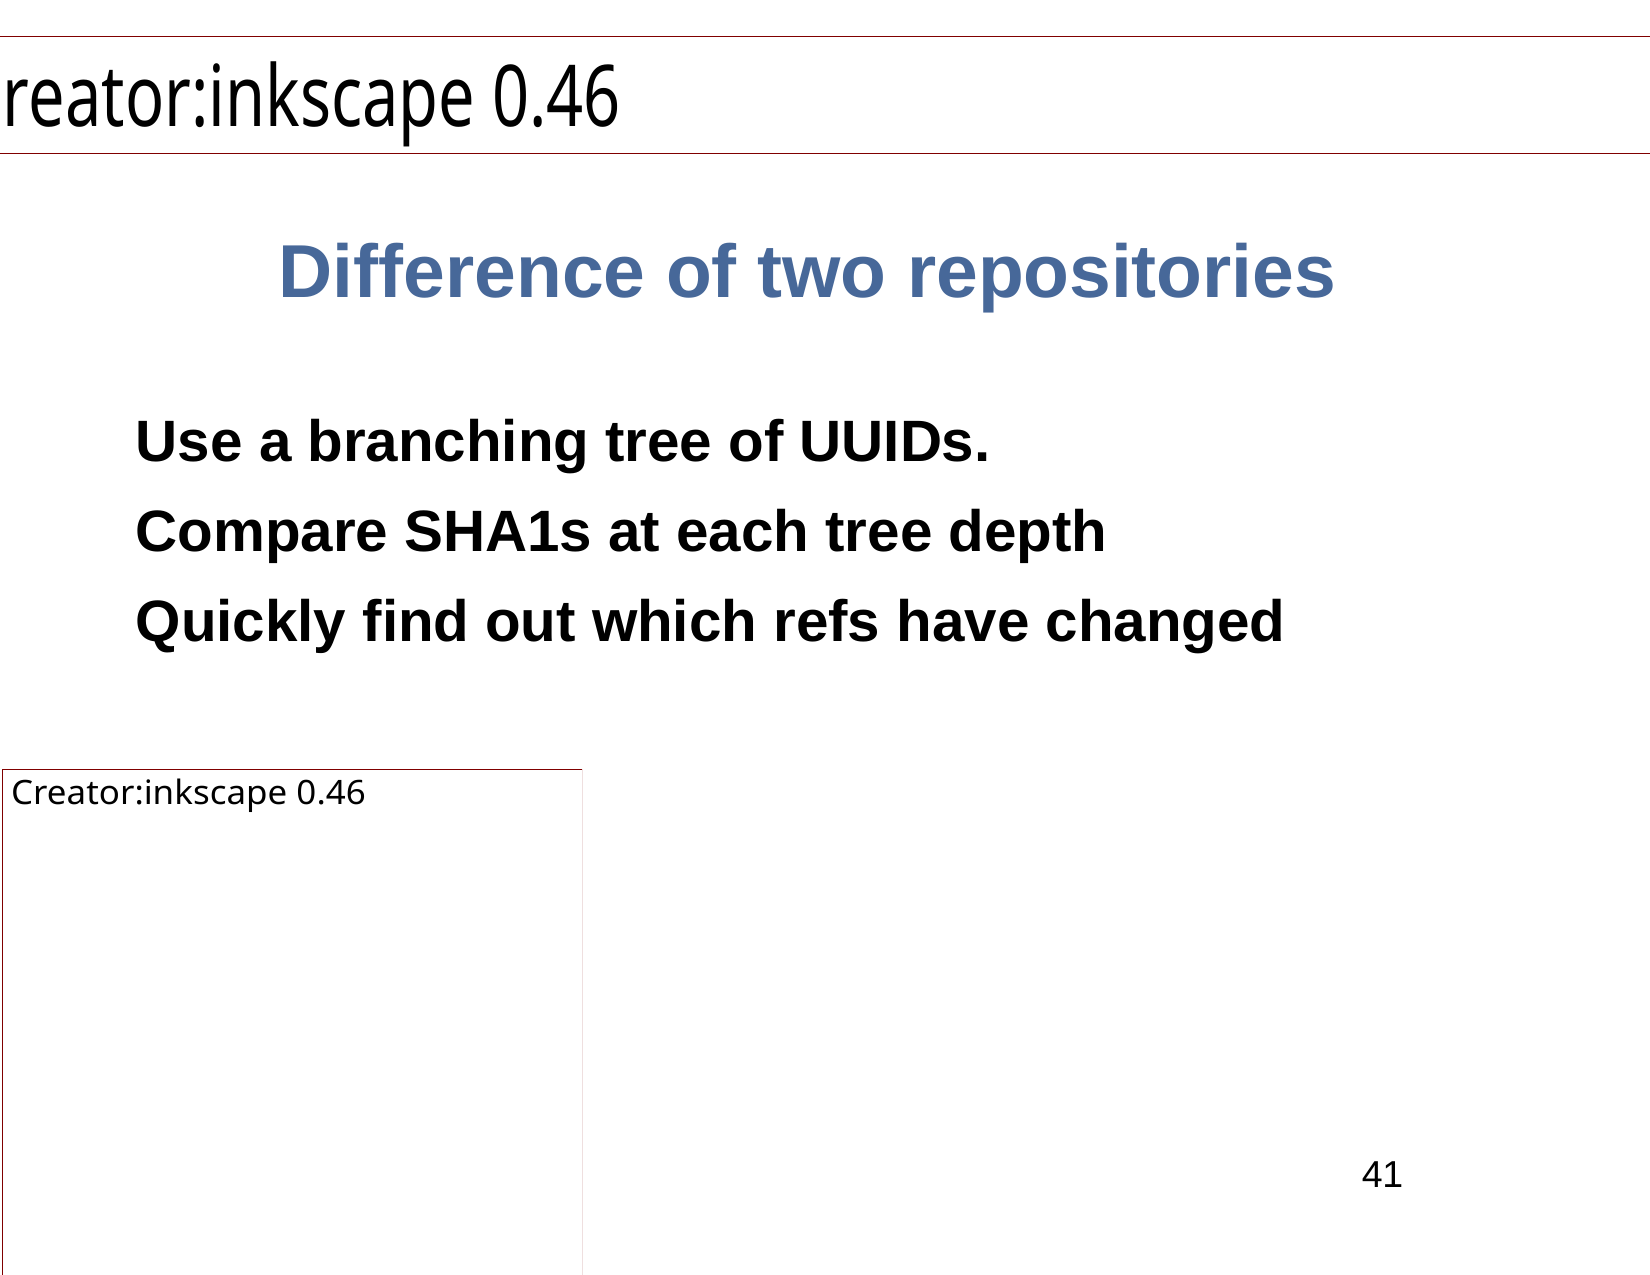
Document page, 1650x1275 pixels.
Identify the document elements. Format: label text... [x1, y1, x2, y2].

title Difference of two repositories [118, 177, 1498, 371]
list Use a branching tree of UUIDs. Compare SHA1s at each tree depth Quickly find out which refs have changed [118, 413, 1498, 1126]
